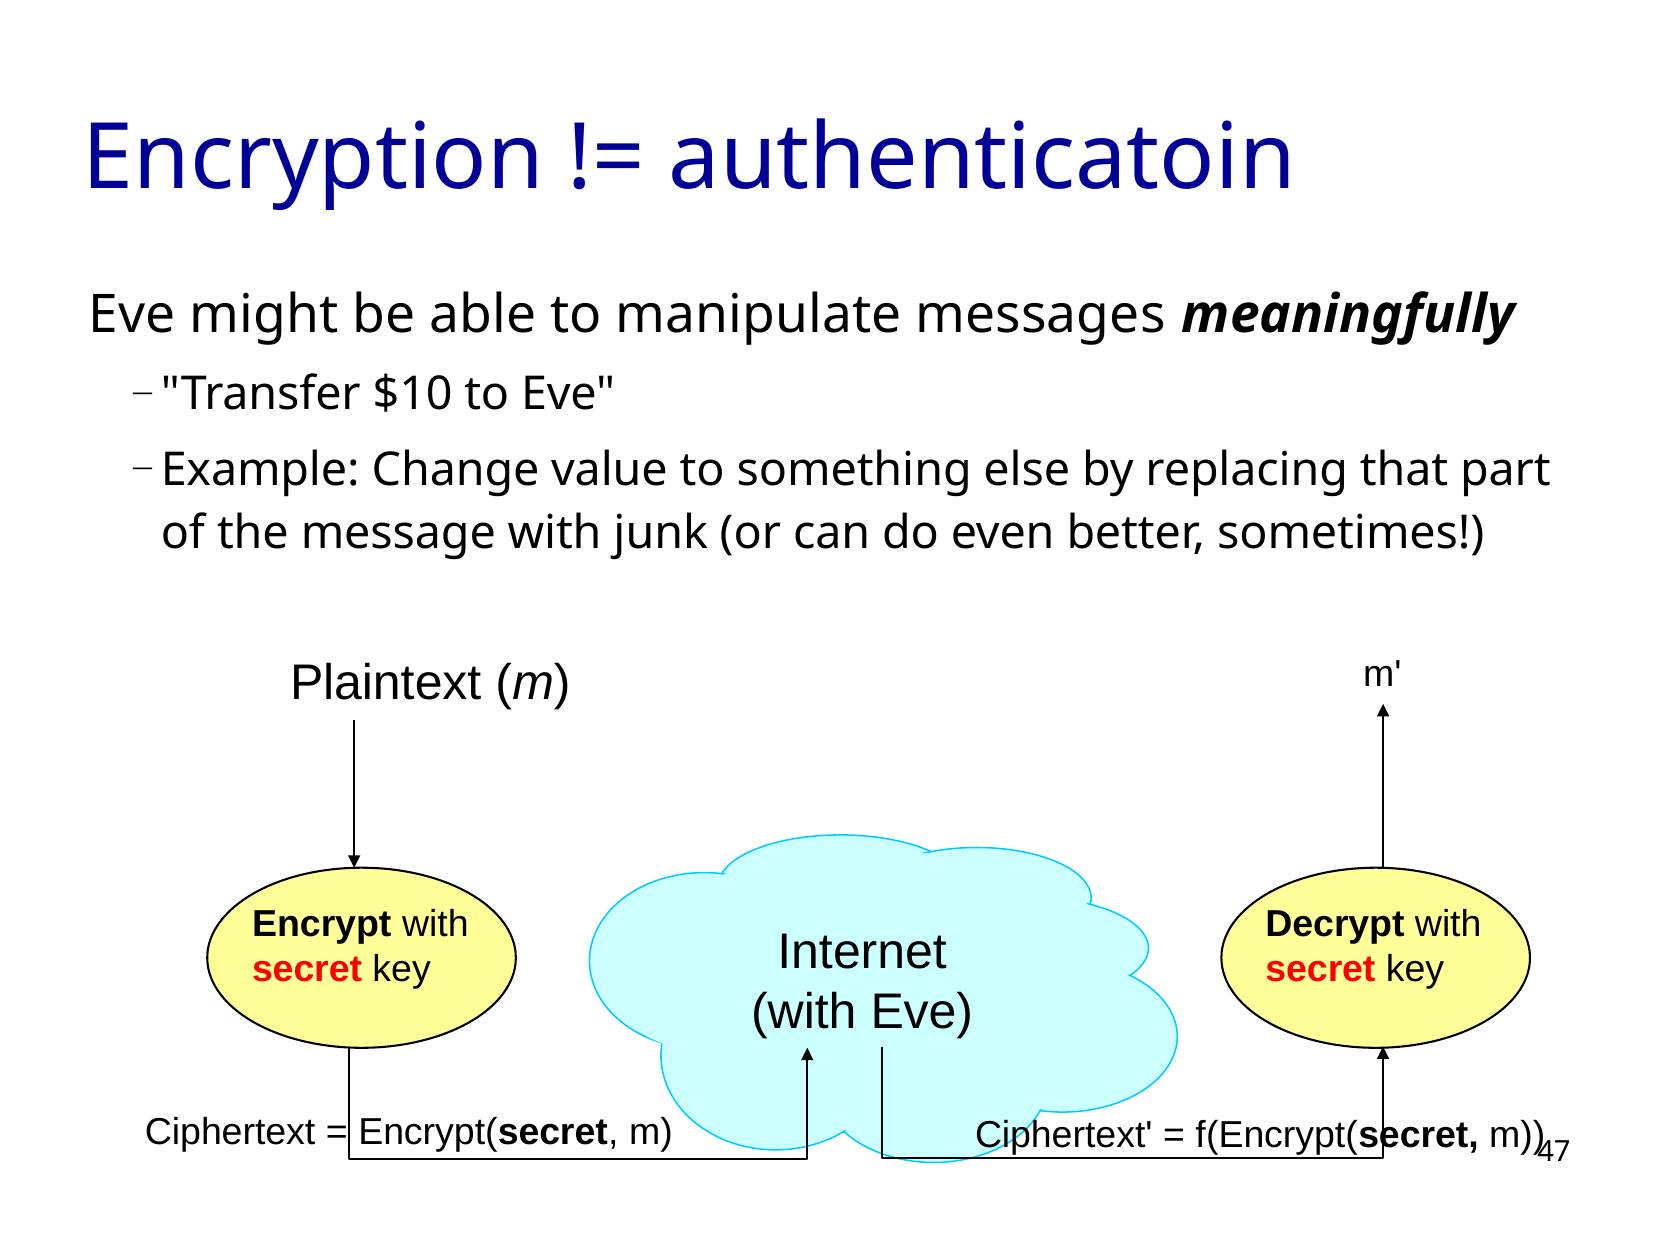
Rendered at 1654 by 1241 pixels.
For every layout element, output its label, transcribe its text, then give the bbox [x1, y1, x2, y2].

text_box [589, 834, 1178, 1157]
text_box [256, 867, 467, 892]
text_box [900, 1159, 960, 1163]
text_box m' [1285, 641, 1417, 702]
text_box Internet (with Eve) [736, 911, 988, 1047]
title Encryption != authenticatoin [82, 49, 1571, 257]
text_box Encrypt with secret key [237, 892, 484, 997]
text_box Plaintext (m) [275, 642, 586, 717]
text_box Ciphertext = Encrypt(secret, m) [130, 1099, 348, 1159]
text_box Ciphertext = Encrypt(secret, m) [350, 1099, 688, 1158]
text_box Decrypt with secret key [1250, 892, 1497, 997]
text_box [207, 902, 516, 1048]
text_box [1270, 867, 1482, 892]
text_box [808, 1047, 881, 1154]
text_box Ciphertext' = f(Encrypt(secret, m)) [960, 1102, 1561, 1163]
list Eve might be able to manipulate messages meaningfully "Transfer $10 to Eve" Example: Change value to something else by replacing that part of the message with junk (or can do even better, sometimes!) [60, 275, 1571, 601]
text_box [1221, 902, 1531, 1048]
